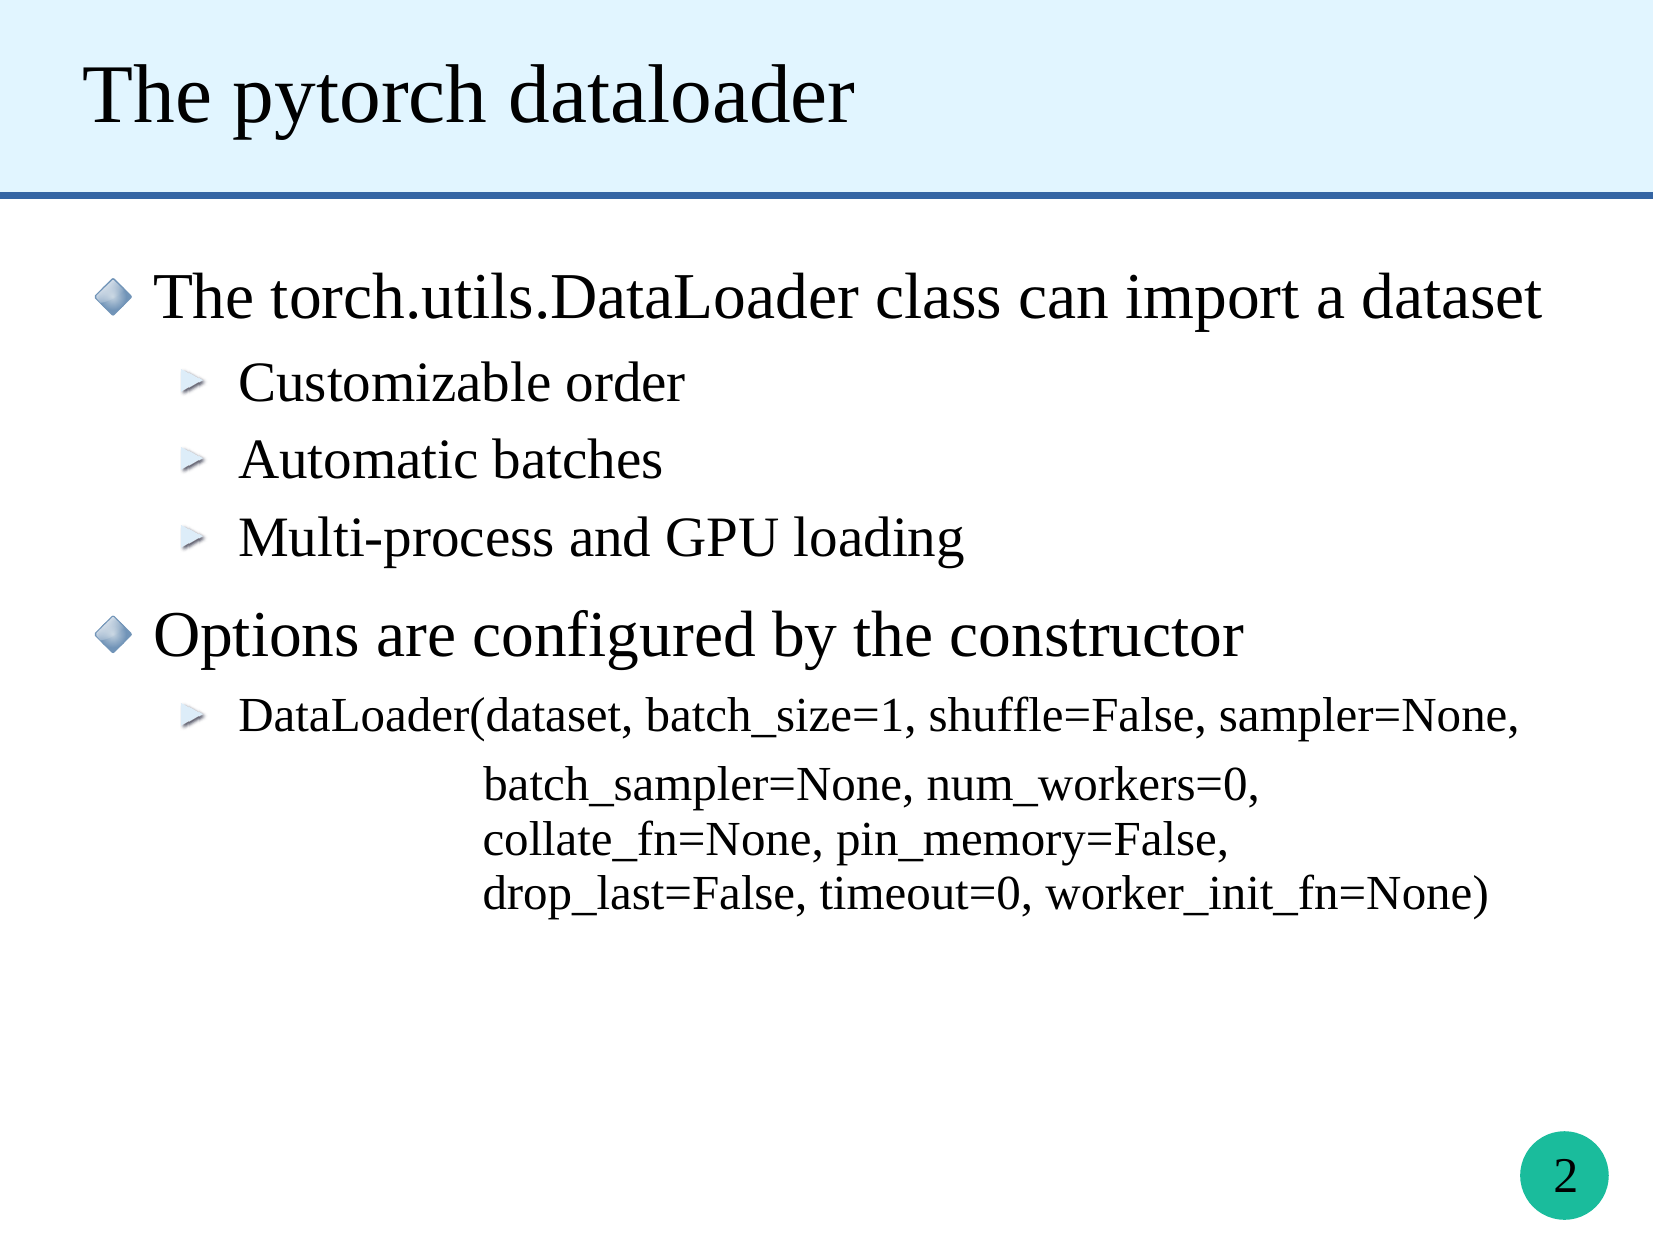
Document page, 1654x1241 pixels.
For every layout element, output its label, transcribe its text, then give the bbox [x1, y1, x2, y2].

title The pytorch dataloader [82, 8, 1571, 181]
list The torch.utils.DataLoader class can import a dataset Customizable order Automatic batches Multi-process and GPU loading Options are configured by the constructor DataLoader(dataset, batch_size=1, shuffle=False, sampler=None, batch_sampler=None, num_workers=0, collate_fn=None, pin_memory=False, drop_last=False, timeout=0, worker_init_fn=None) [76, 260, 1565, 1036]
